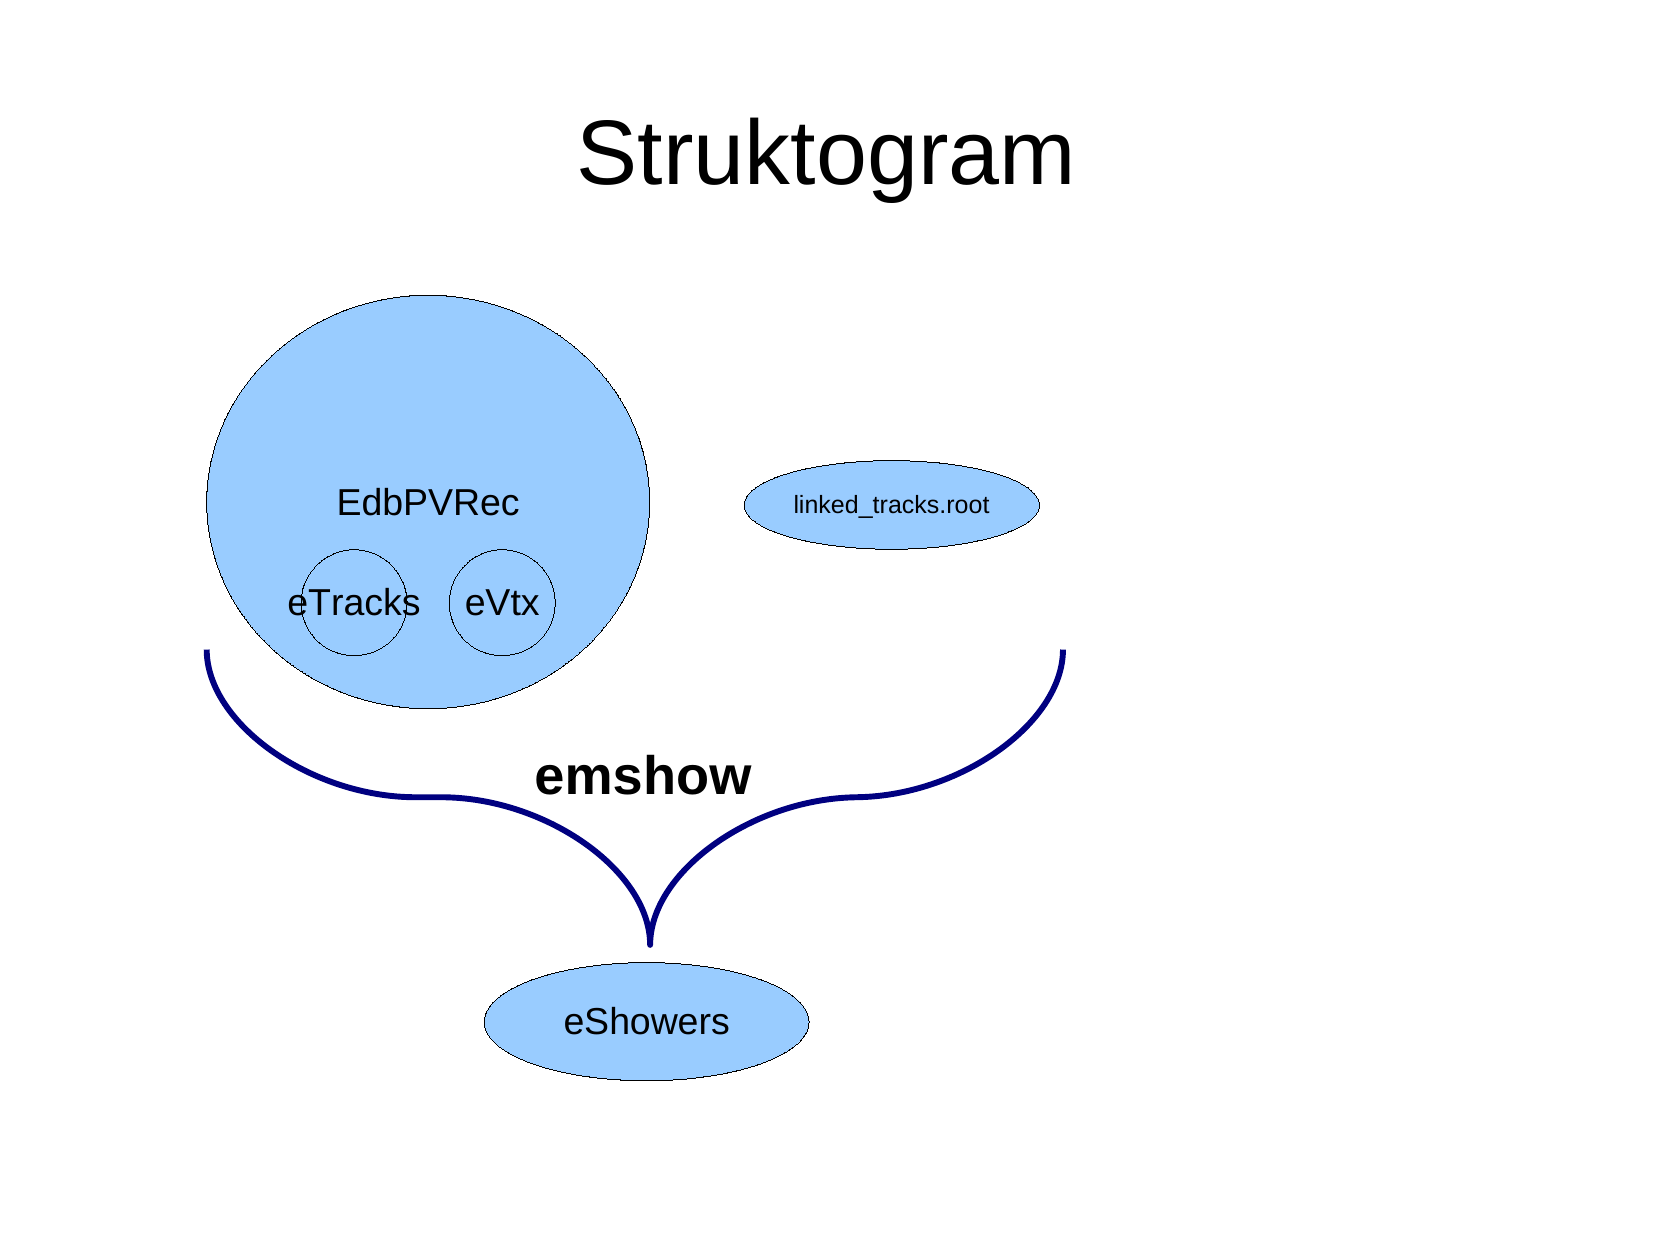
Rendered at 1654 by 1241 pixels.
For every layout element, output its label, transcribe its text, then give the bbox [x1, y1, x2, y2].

text_box linked_tracks.root [744, 460, 1040, 550]
text_box eVtx [449, 549, 556, 656]
title Struktogram [82, 49, 1571, 257]
text_box emshow [519, 738, 767, 814]
text_box eTracks [301, 549, 407, 656]
text_box EdbPVRec [206, 295, 650, 709]
text_box eShowers [484, 962, 810, 1081]
